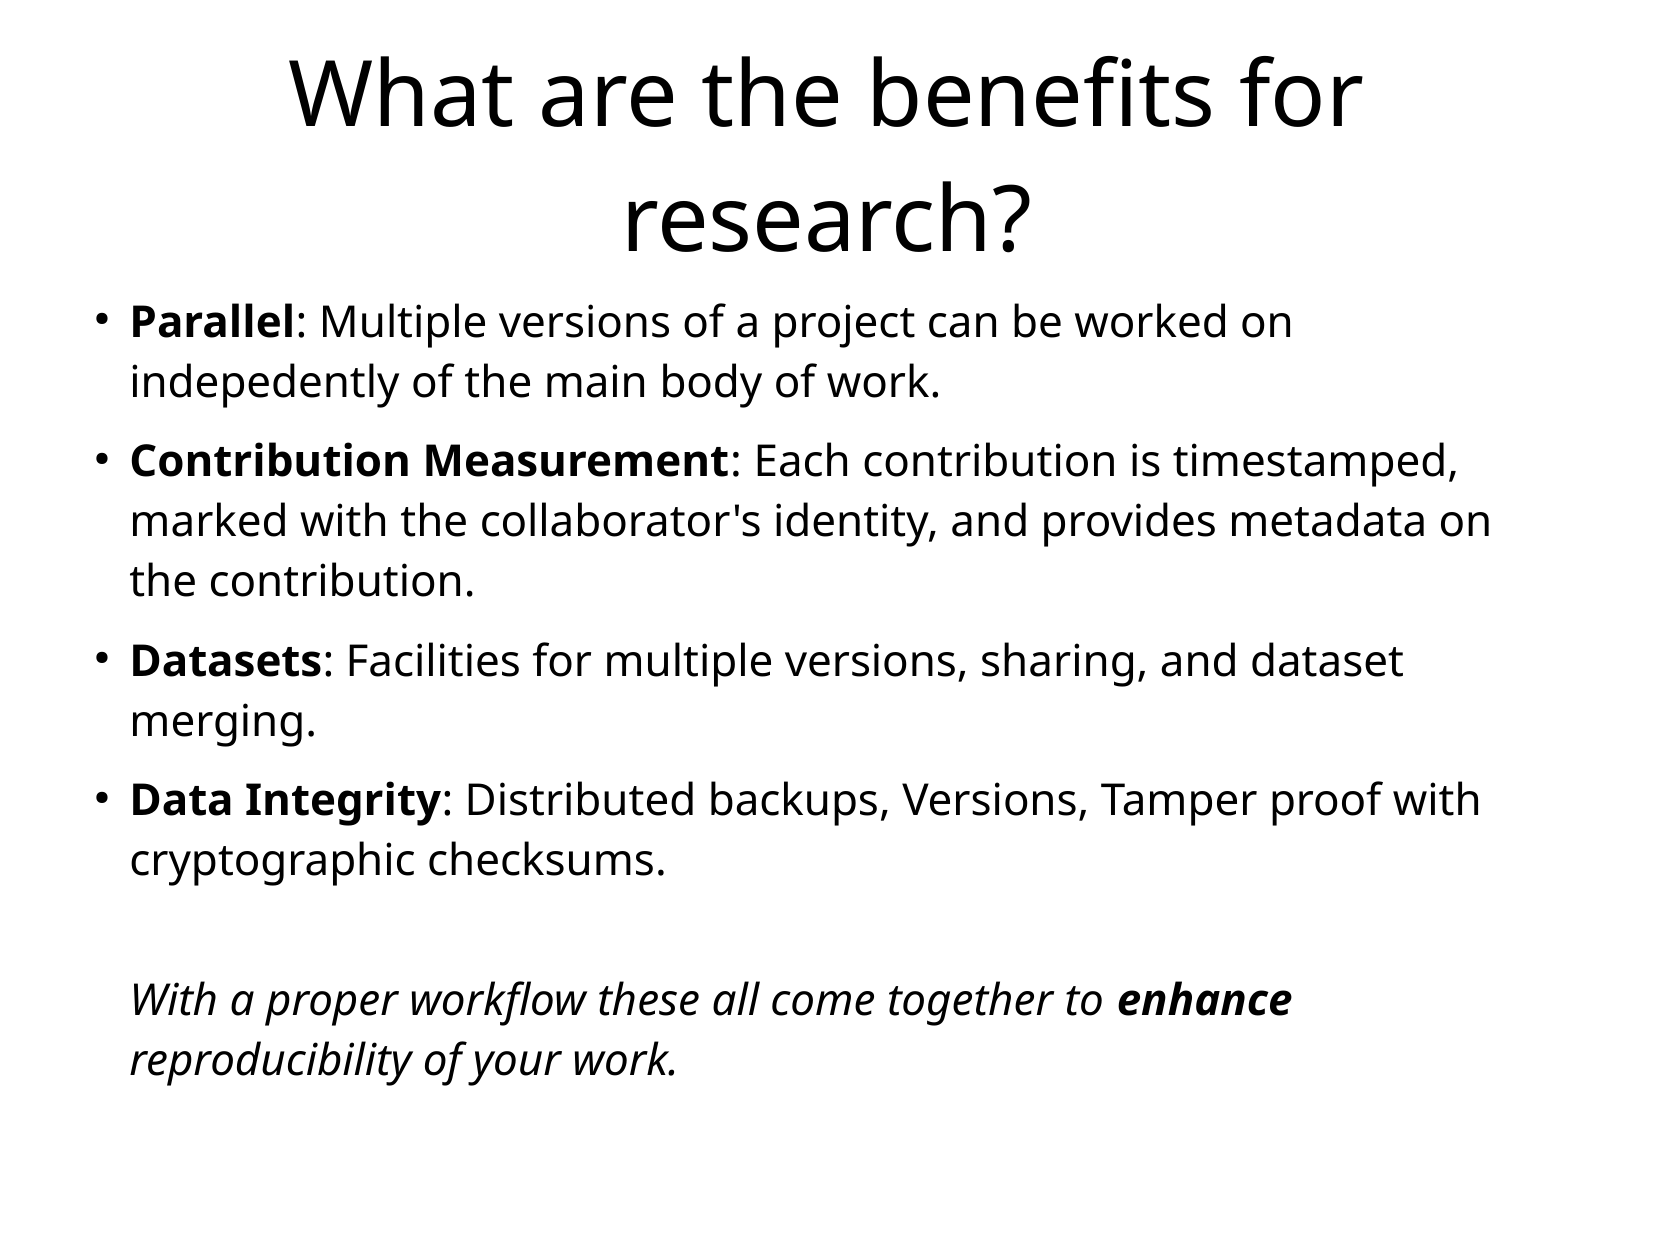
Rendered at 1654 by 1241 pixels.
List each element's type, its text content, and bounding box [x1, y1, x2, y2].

title What are the benefits for research? [82, 27, 1571, 279]
list Parallel: Multiple versions of a project can be worked on indepedently of the main body of work. Contribution Measurement: Each contribution is timestamped, marked with the collaborator's identity, and provides metadata on the contribution. Datasets: Facilities for multiple versions, sharing, and dataset merging. Data Integrity: Distributed backups, Versions, Tamper proof with cryptographic checksums. With a proper workflow these all come together to enhance reproducibility of your work. [82, 290, 1571, 1096]
